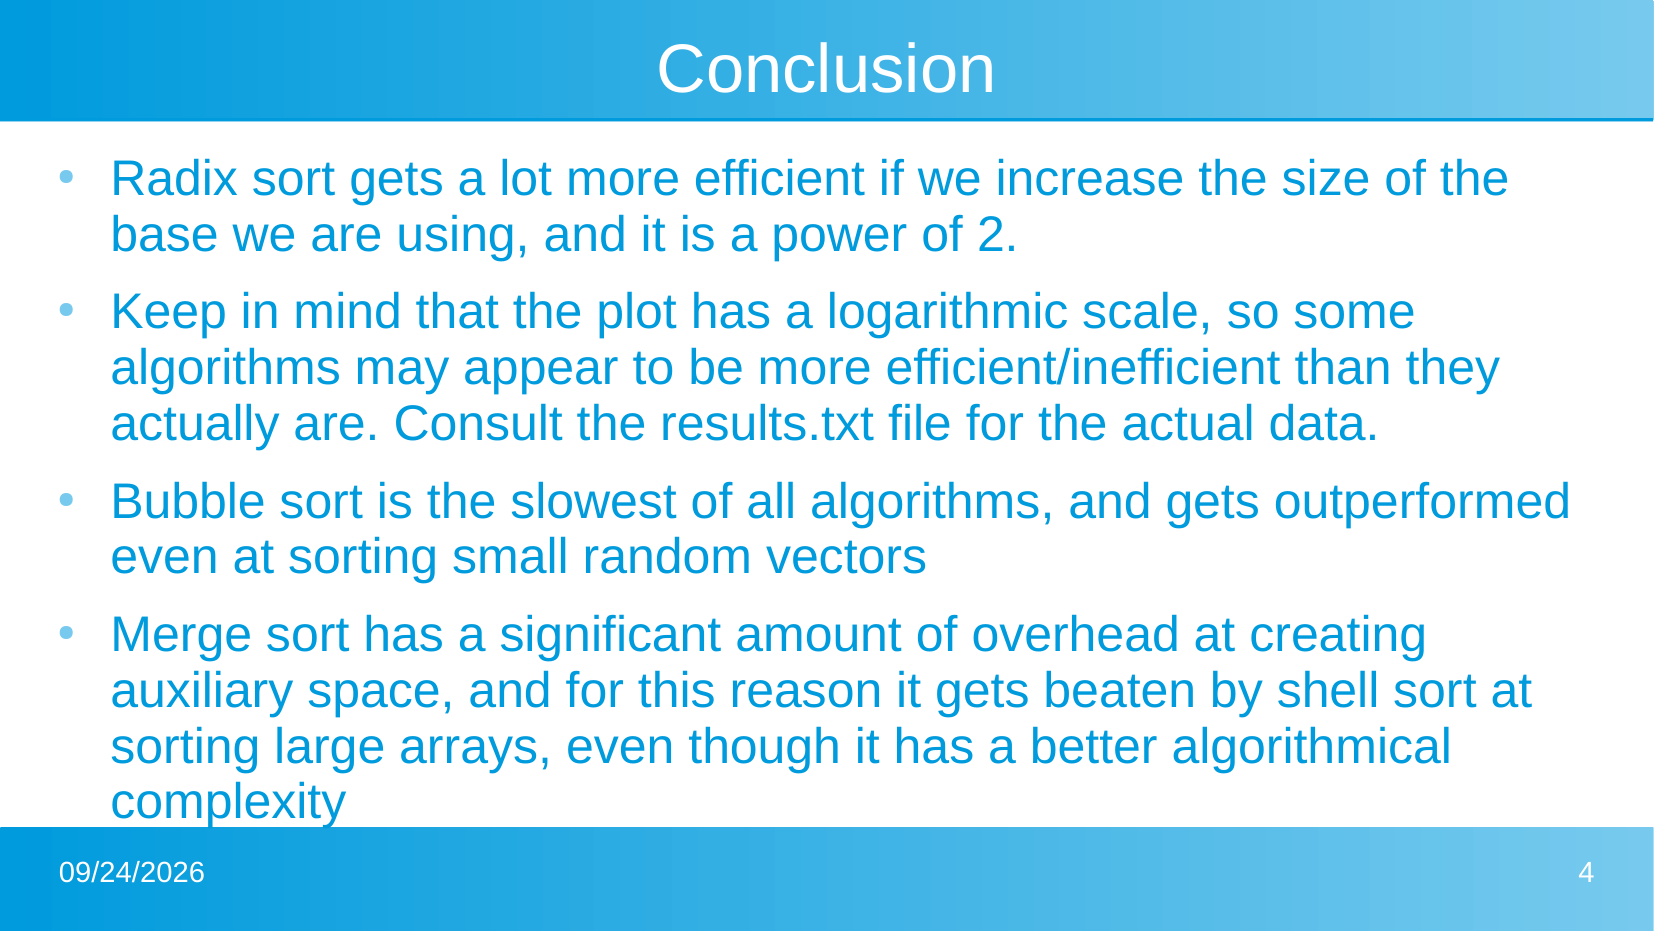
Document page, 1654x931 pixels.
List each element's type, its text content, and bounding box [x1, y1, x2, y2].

list Radix sort gets a lot more efficient if we increase the size of the base we are using, and it is a power of 2. Keep in mind that the plot has a logarithmic scale, so some algorithms may appear to be more efficient/inefficient than they actually are. Consult the results.txt file for the actual data. Bubble sort is the slowest of all algorithms, and gets outperformed even at sorting small random vectors Merge sort has a significant amount of overhead at creating auxiliary space, and for this reason it gets beaten by shell sort at sorting large arrays, even though it has a better algorithmical complexity [39, 150, 1576, 741]
title Conclusion [59, 29, 1595, 108]
